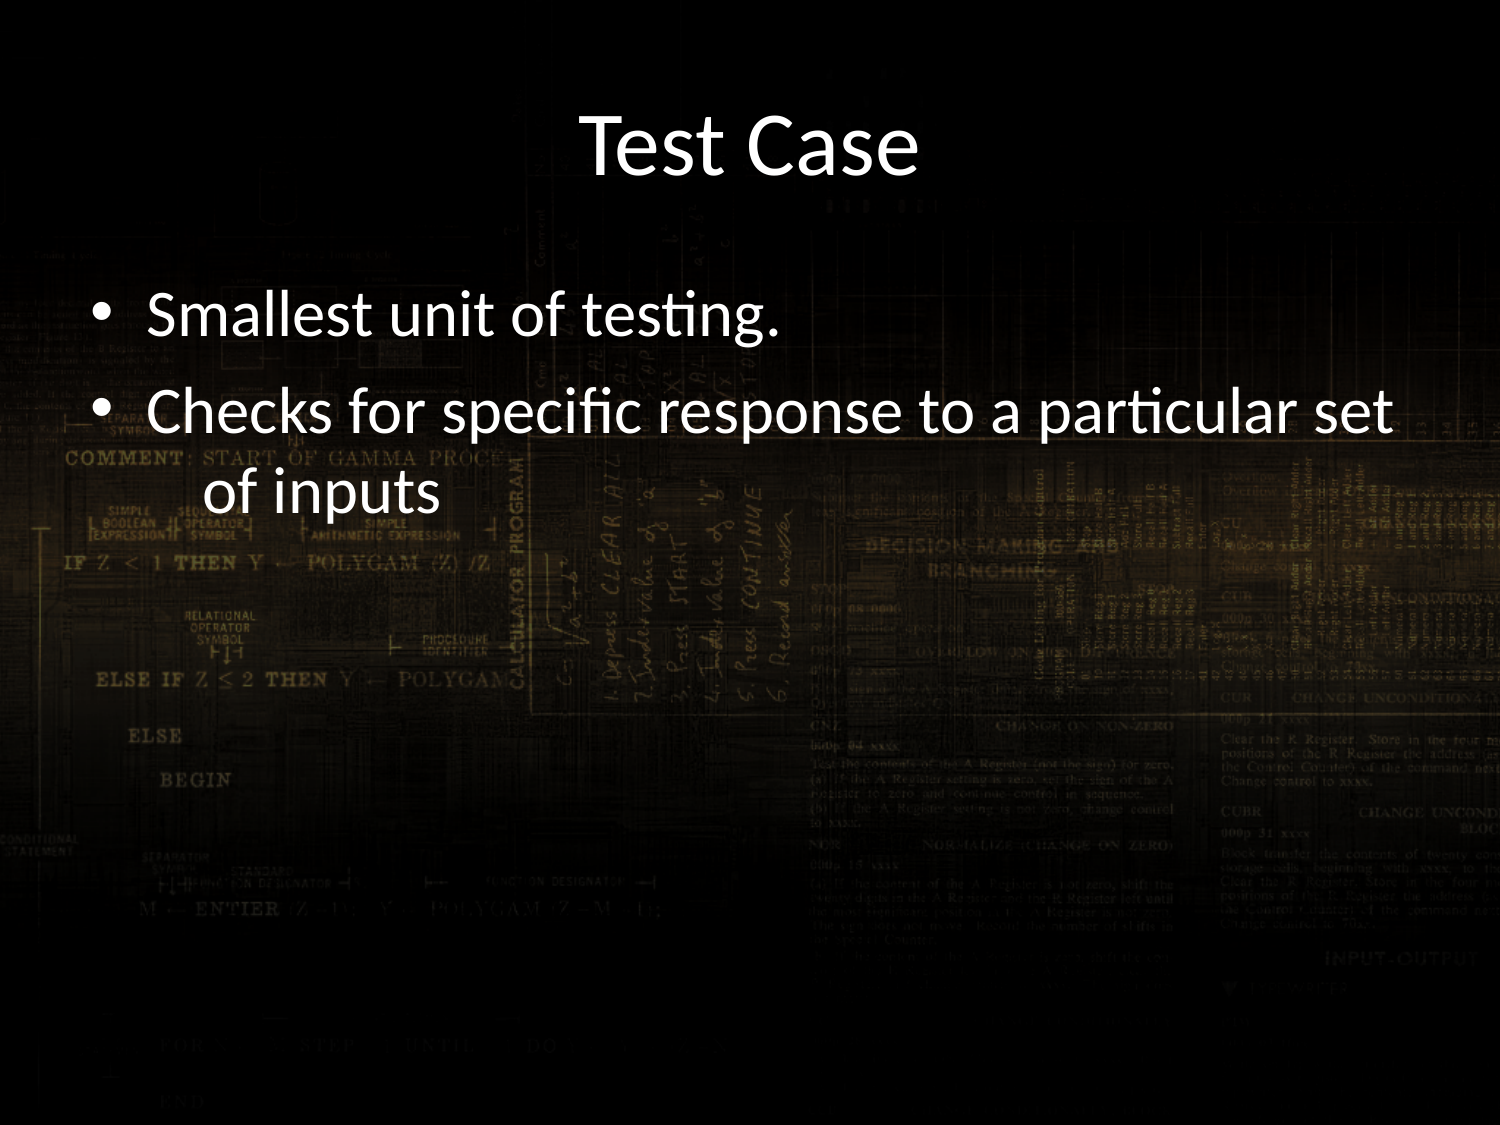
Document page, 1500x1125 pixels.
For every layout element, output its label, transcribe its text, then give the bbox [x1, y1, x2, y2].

title Test Case [75, 45, 1426, 233]
list Smallest unit of testing. Checks for specific response to a particular set of inputs [75, 262, 1426, 1005]
